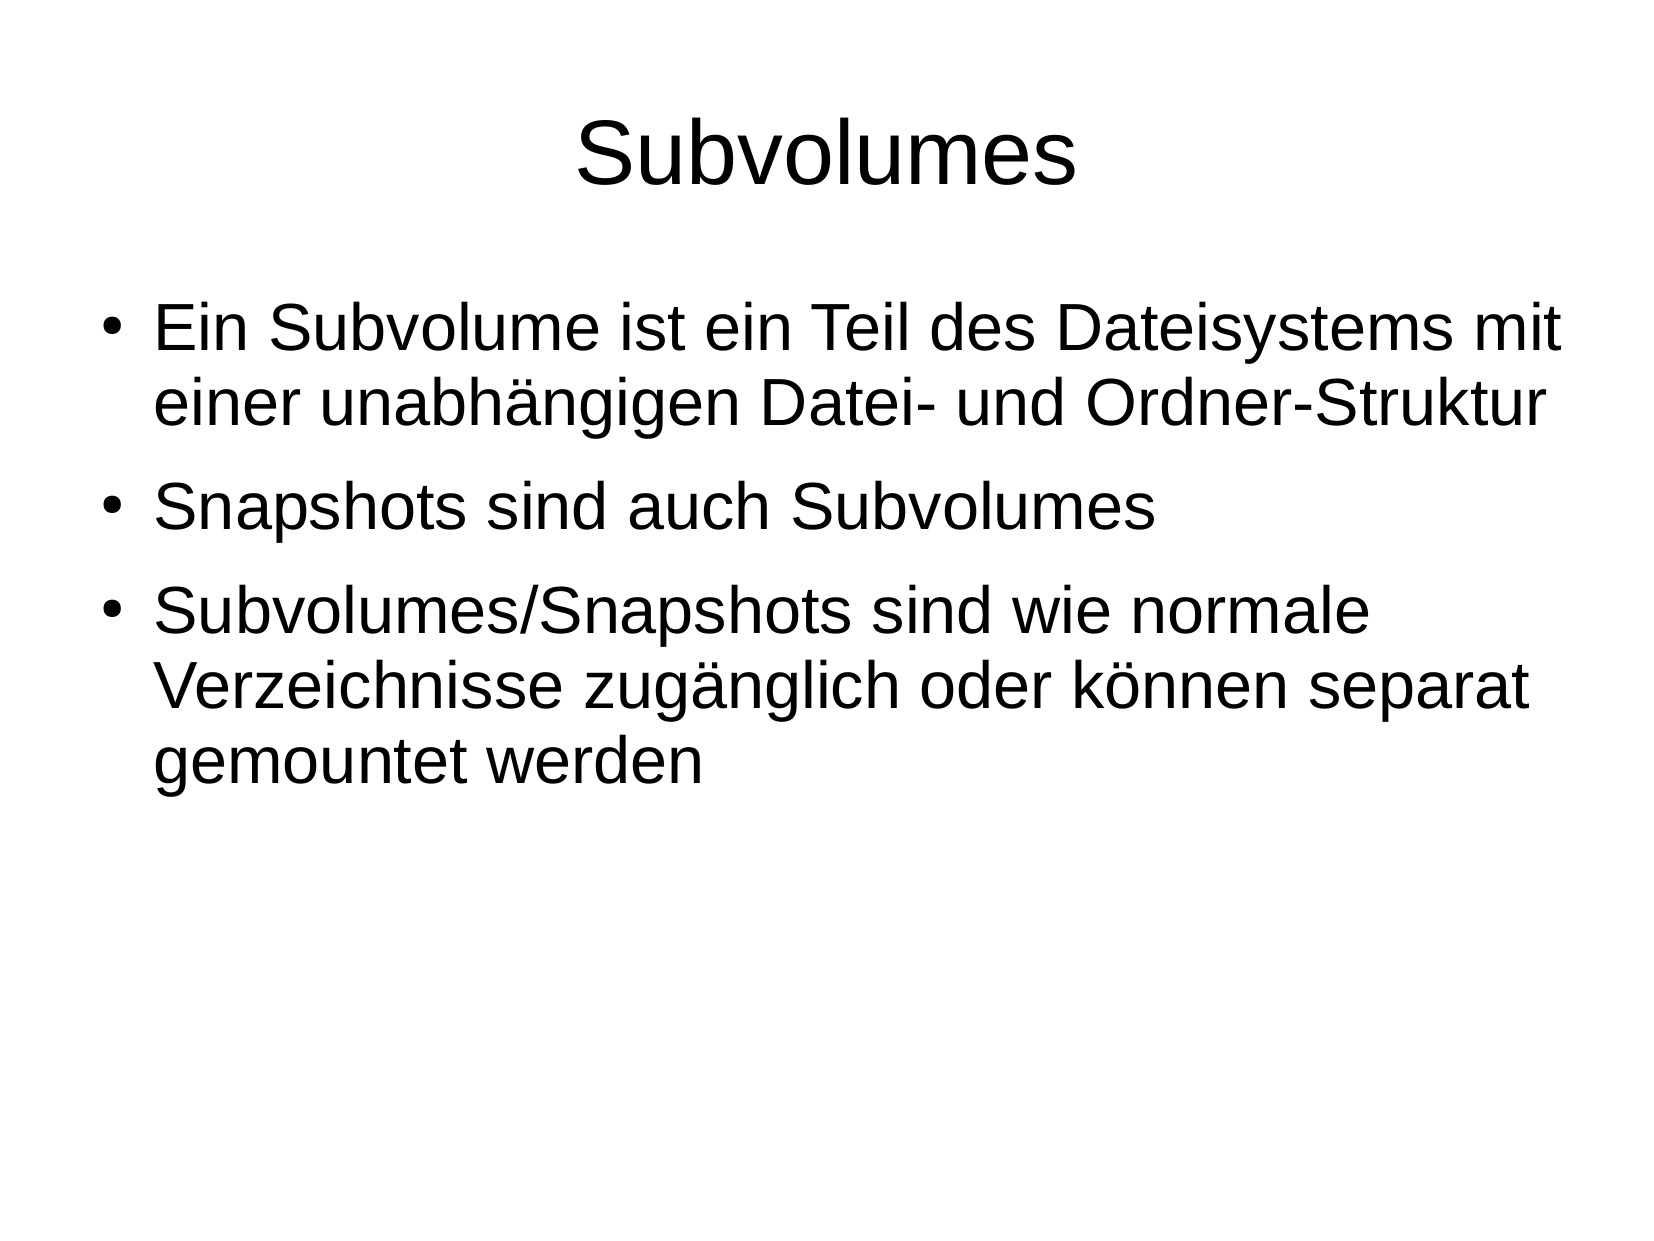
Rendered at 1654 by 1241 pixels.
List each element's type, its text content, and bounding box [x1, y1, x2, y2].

title Subvolumes [82, 49, 1571, 257]
list Ein Subvolume ist ein Teil des Dateisystems mit einer unabhängigen Datei- und Ordner-Struktur Snapshots sind auch Subvolumes Subvolumes/Snapshots sind wie normale Verzeichnisse zugänglich oder können separat gemountet werden [82, 290, 1571, 1010]
